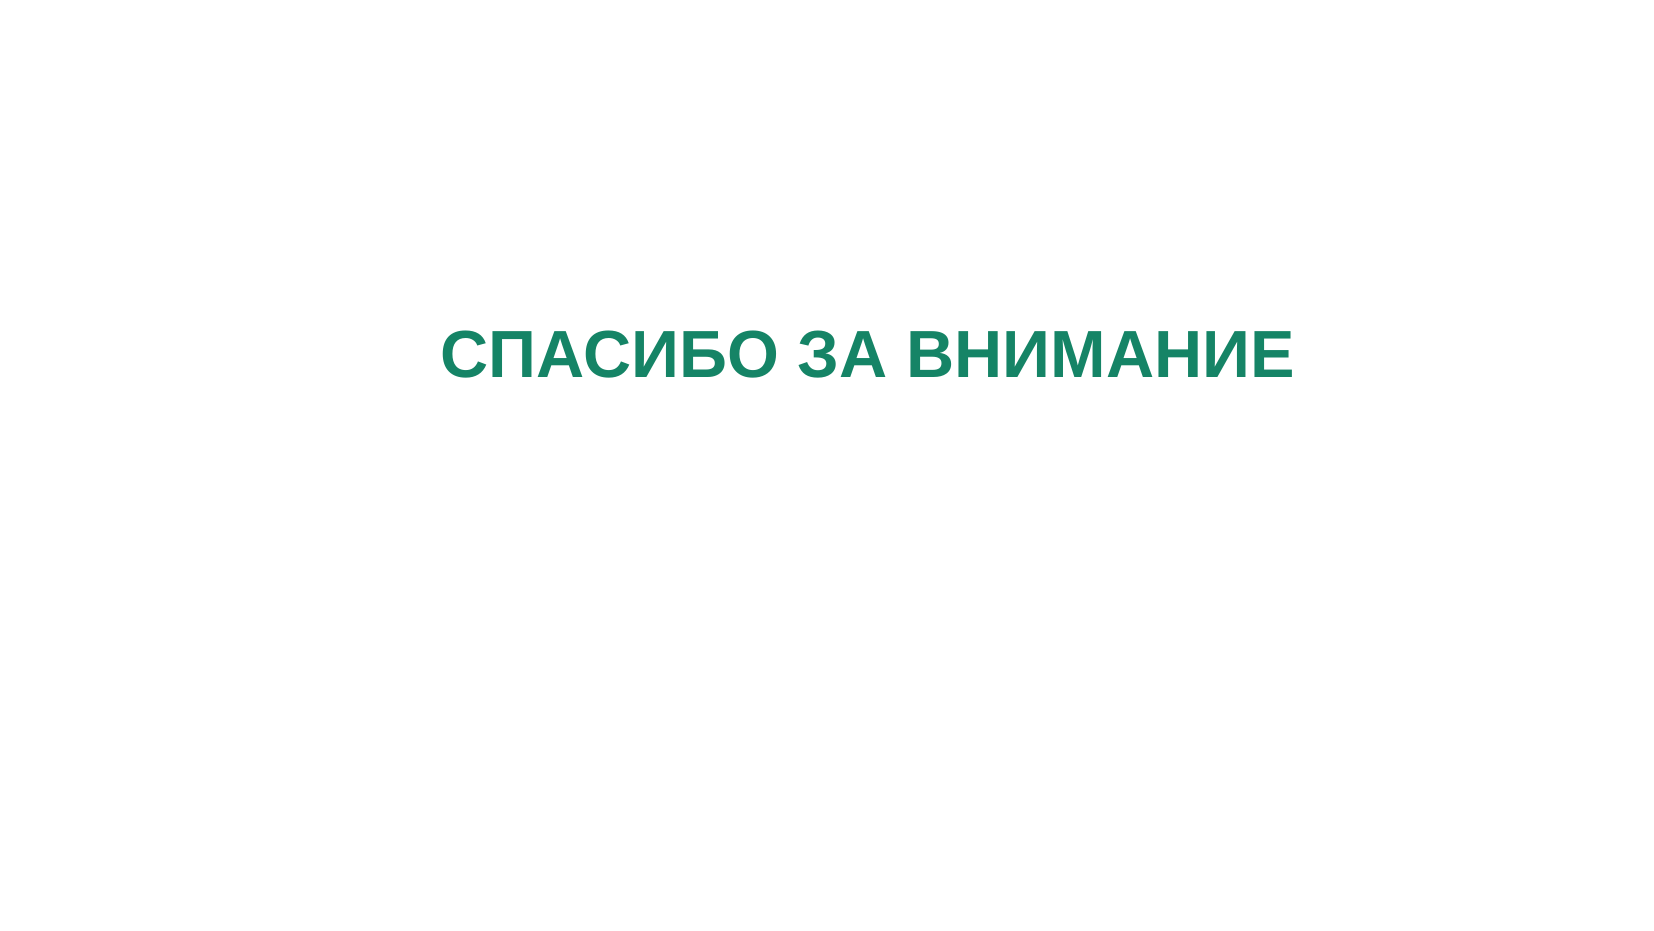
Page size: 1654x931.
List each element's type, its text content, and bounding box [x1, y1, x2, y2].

list СПАСИБО ЗА ВНИМАНИЕ [88, 316, 1577, 857]
